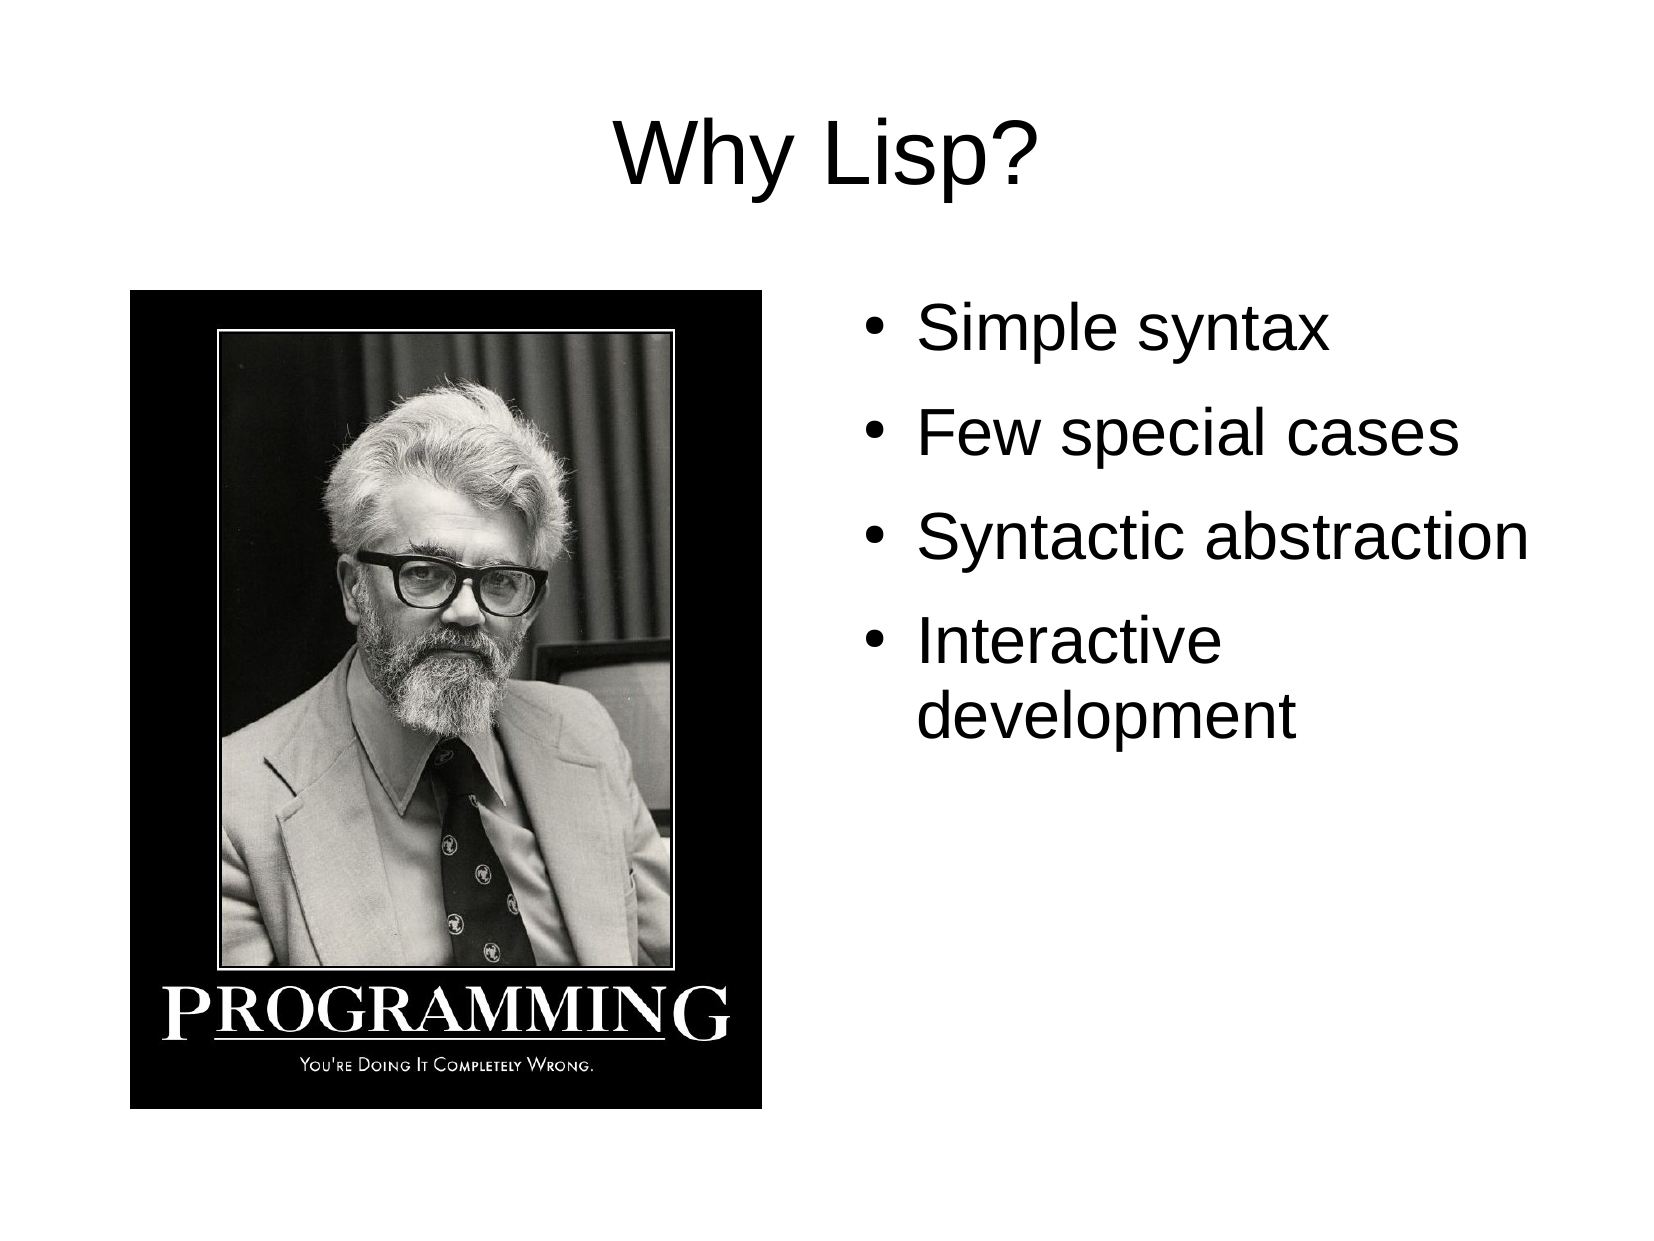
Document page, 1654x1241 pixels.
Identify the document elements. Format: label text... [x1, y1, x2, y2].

title Why Lisp? [82, 49, 1571, 257]
list Simple syntax Few special cases Syntactic abstraction Interactive development [845, 290, 1572, 1109]
picture [130, 290, 762, 1109]
